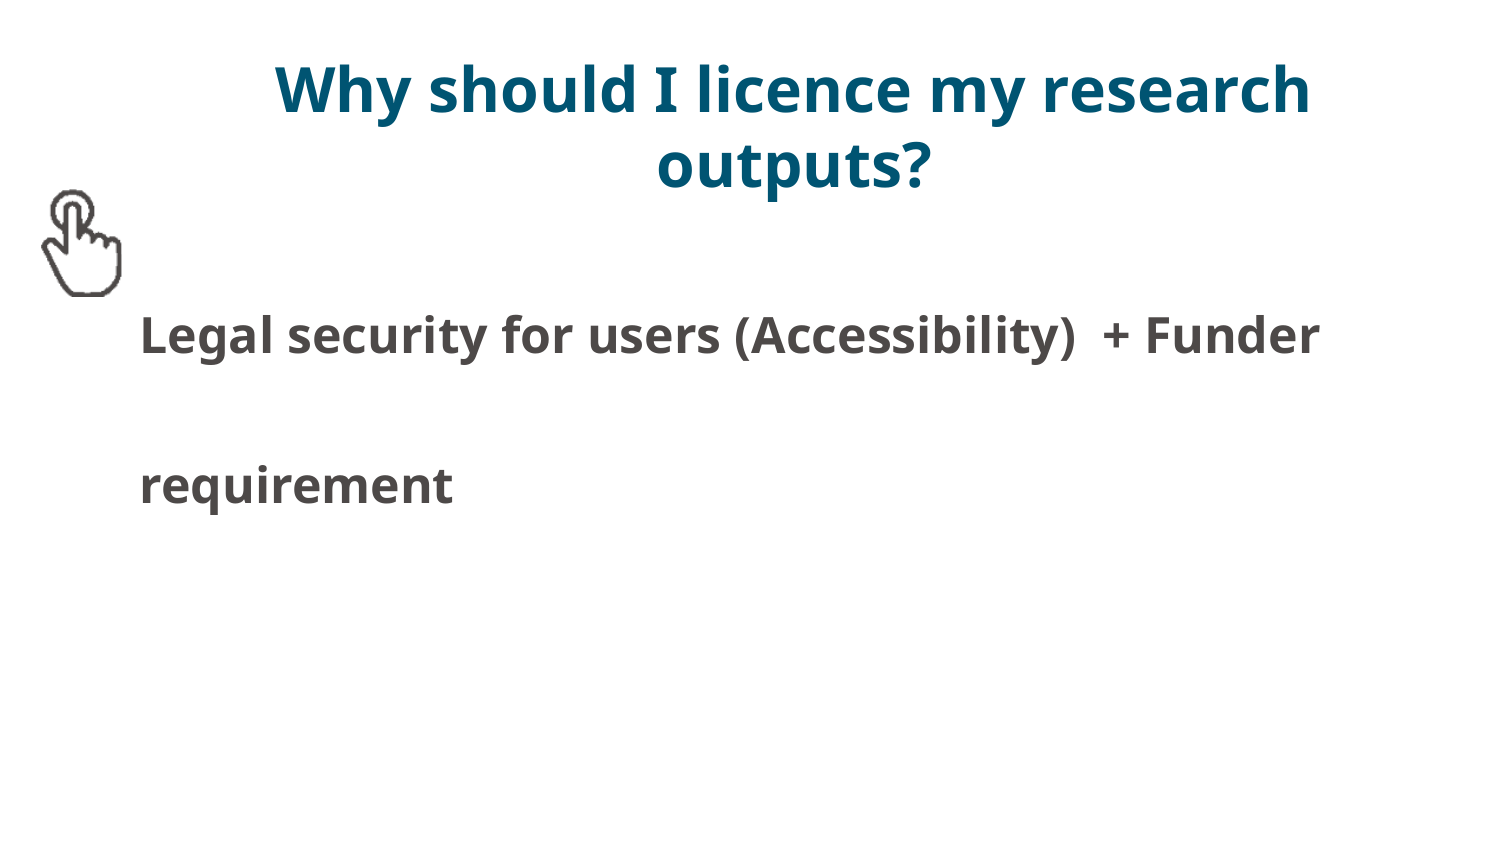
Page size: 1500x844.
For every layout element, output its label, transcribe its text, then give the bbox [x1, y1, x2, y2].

picture [26, 188, 132, 297]
text_box Why should I licence my research outputs? [170, 44, 1419, 159]
text_box Legal security for users (Accessibility) + Funder requirement [128, 208, 1486, 837]
